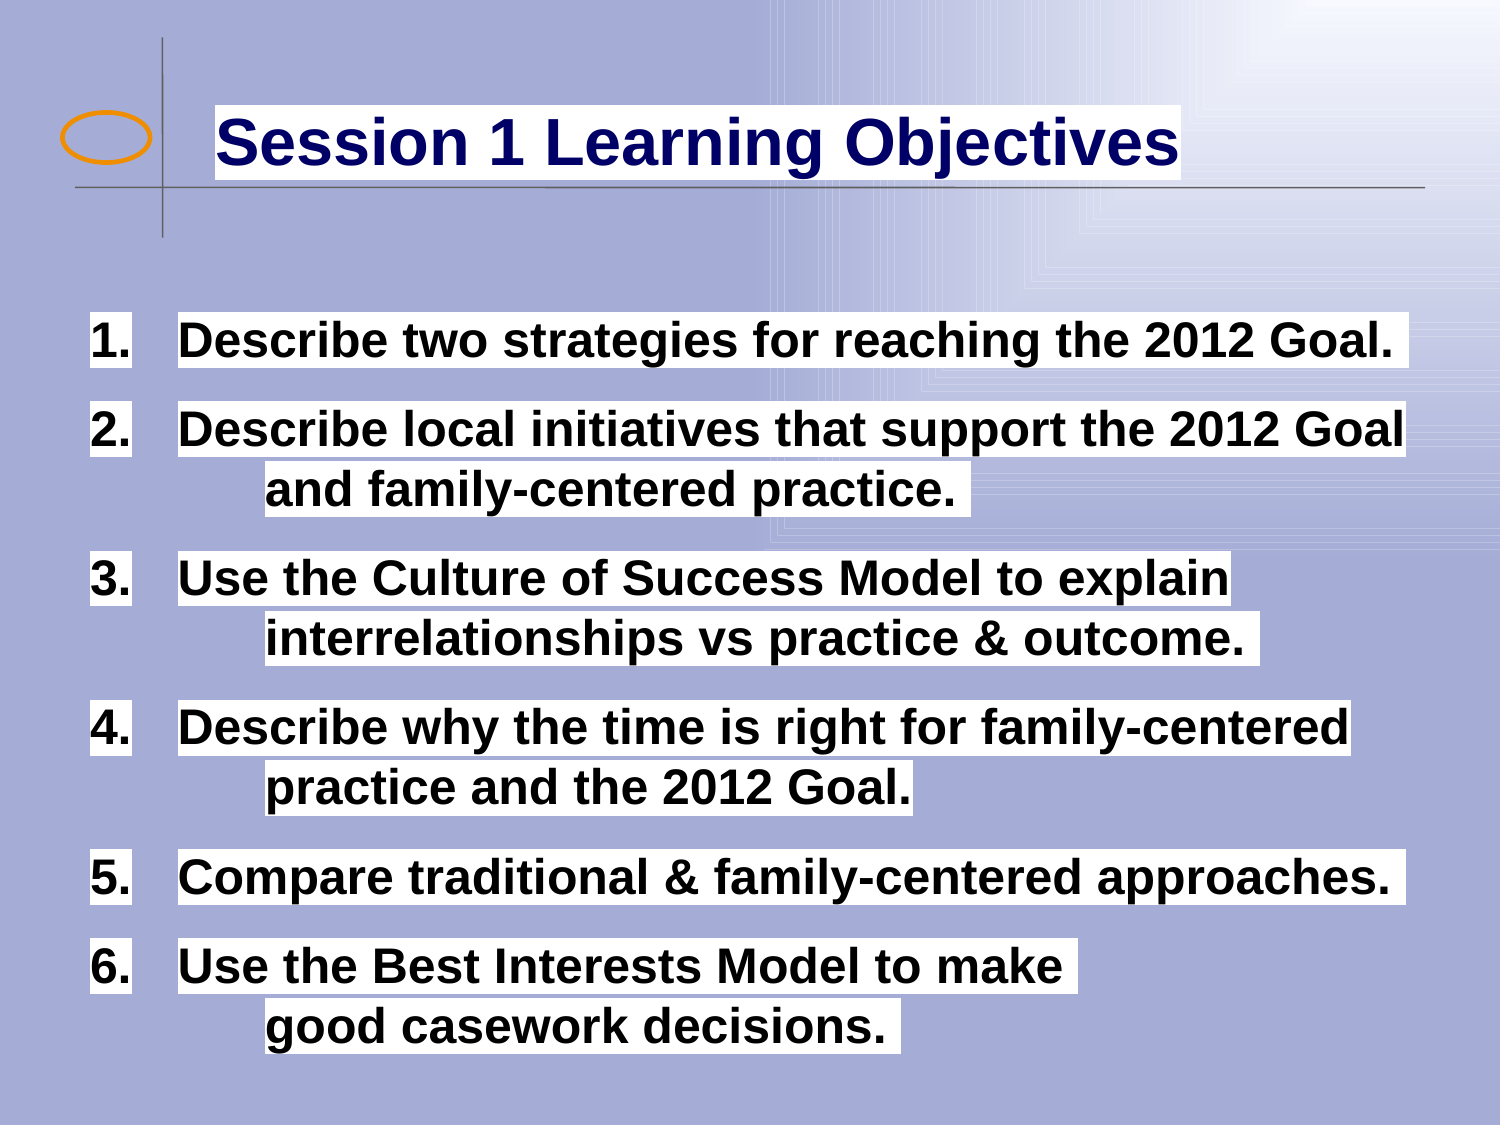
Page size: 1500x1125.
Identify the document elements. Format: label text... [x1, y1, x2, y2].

title Session 1 Learning Objectives [200, 45, 1426, 233]
list Describe two strategies for reaching the 2012 Goal. Describe local initiatives that support the 2012 Goal and family-centered practice. Use the Culture of Success Model to explain interrelationships vs practice & outcome. Describe why the time is right for family-centered practice and the 2012 Goal. Compare traditional & family-centered approaches. Use the Best Interests Model to make good casework decisions. [75, 299, 1426, 1063]
